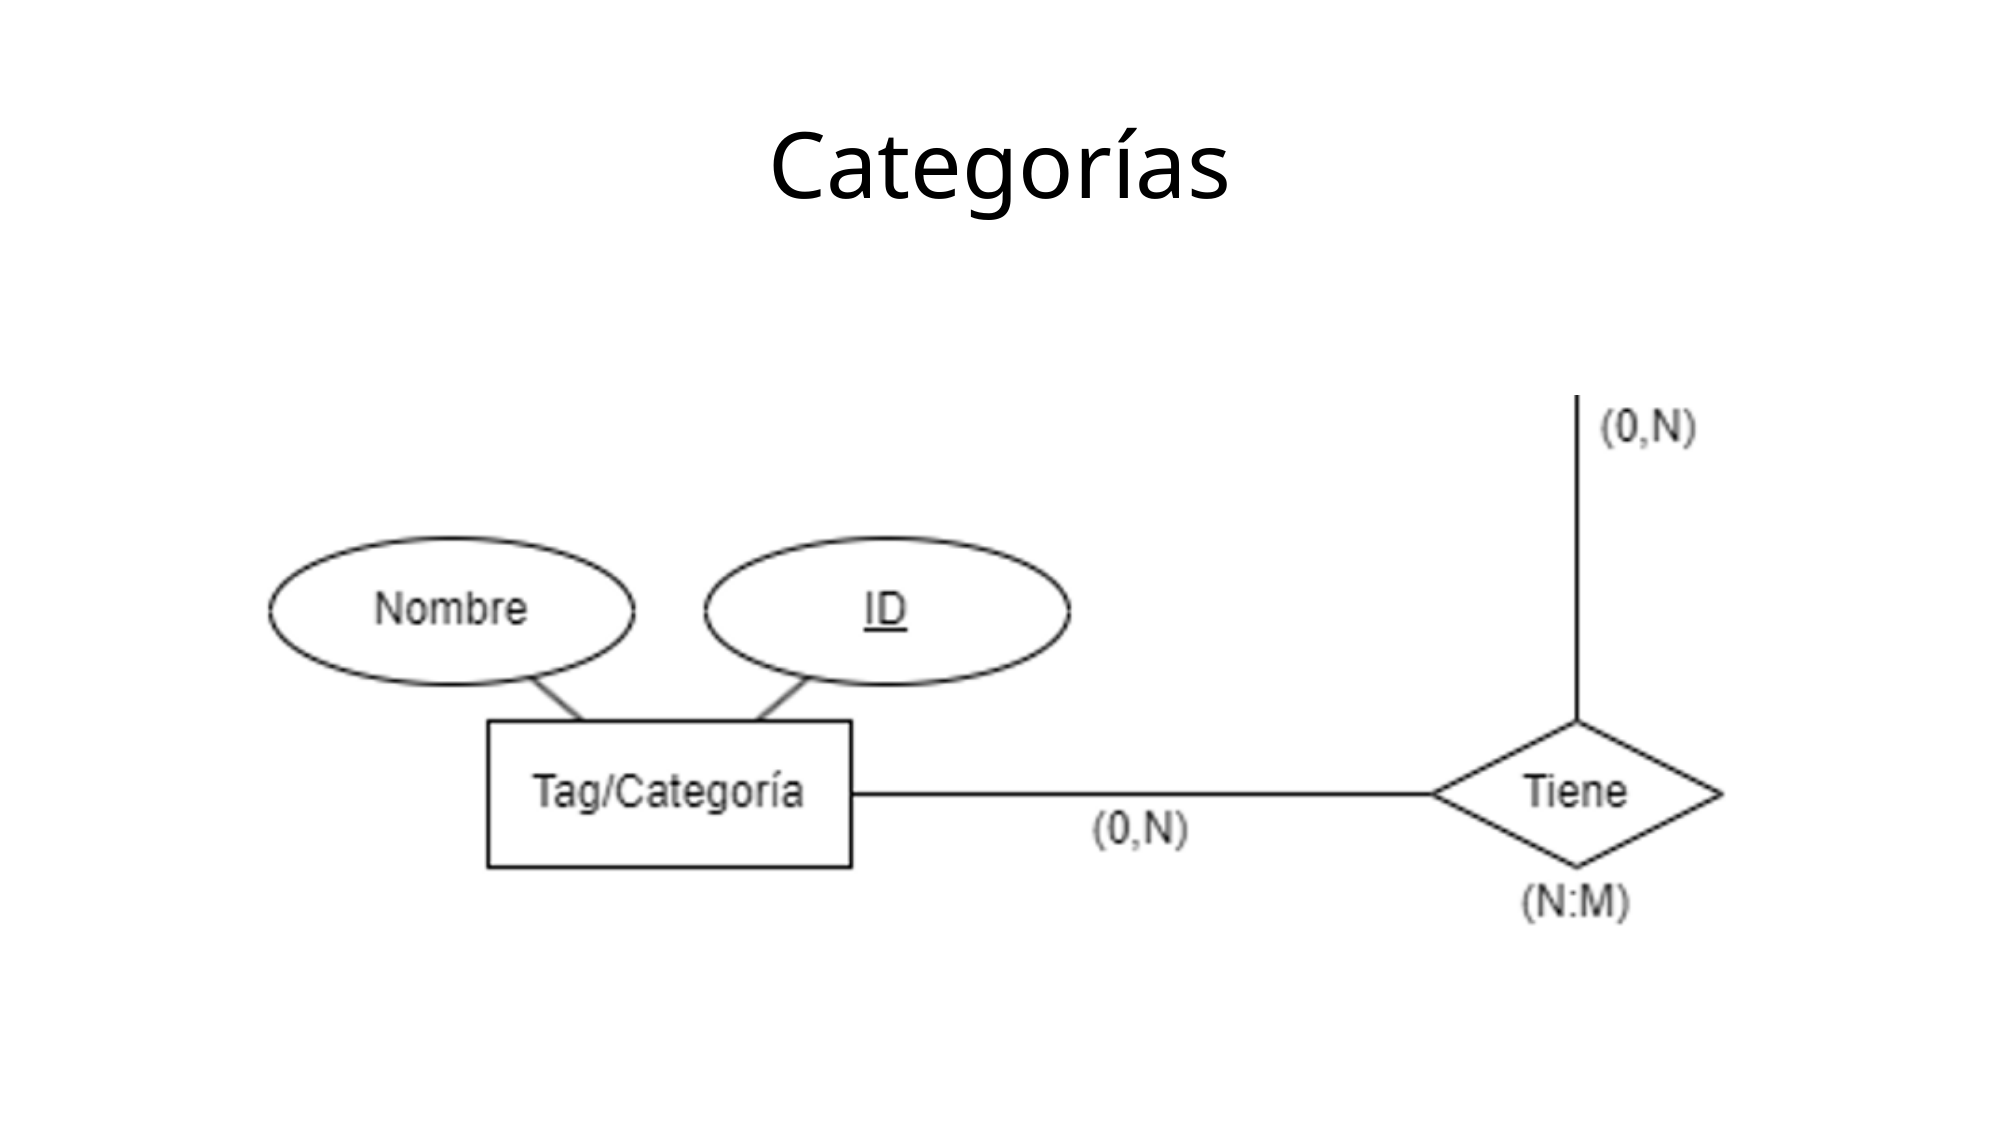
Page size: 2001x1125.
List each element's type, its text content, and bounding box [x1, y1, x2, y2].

title Categorías [137, 59, 1863, 278]
picture [211, 395, 1789, 937]
